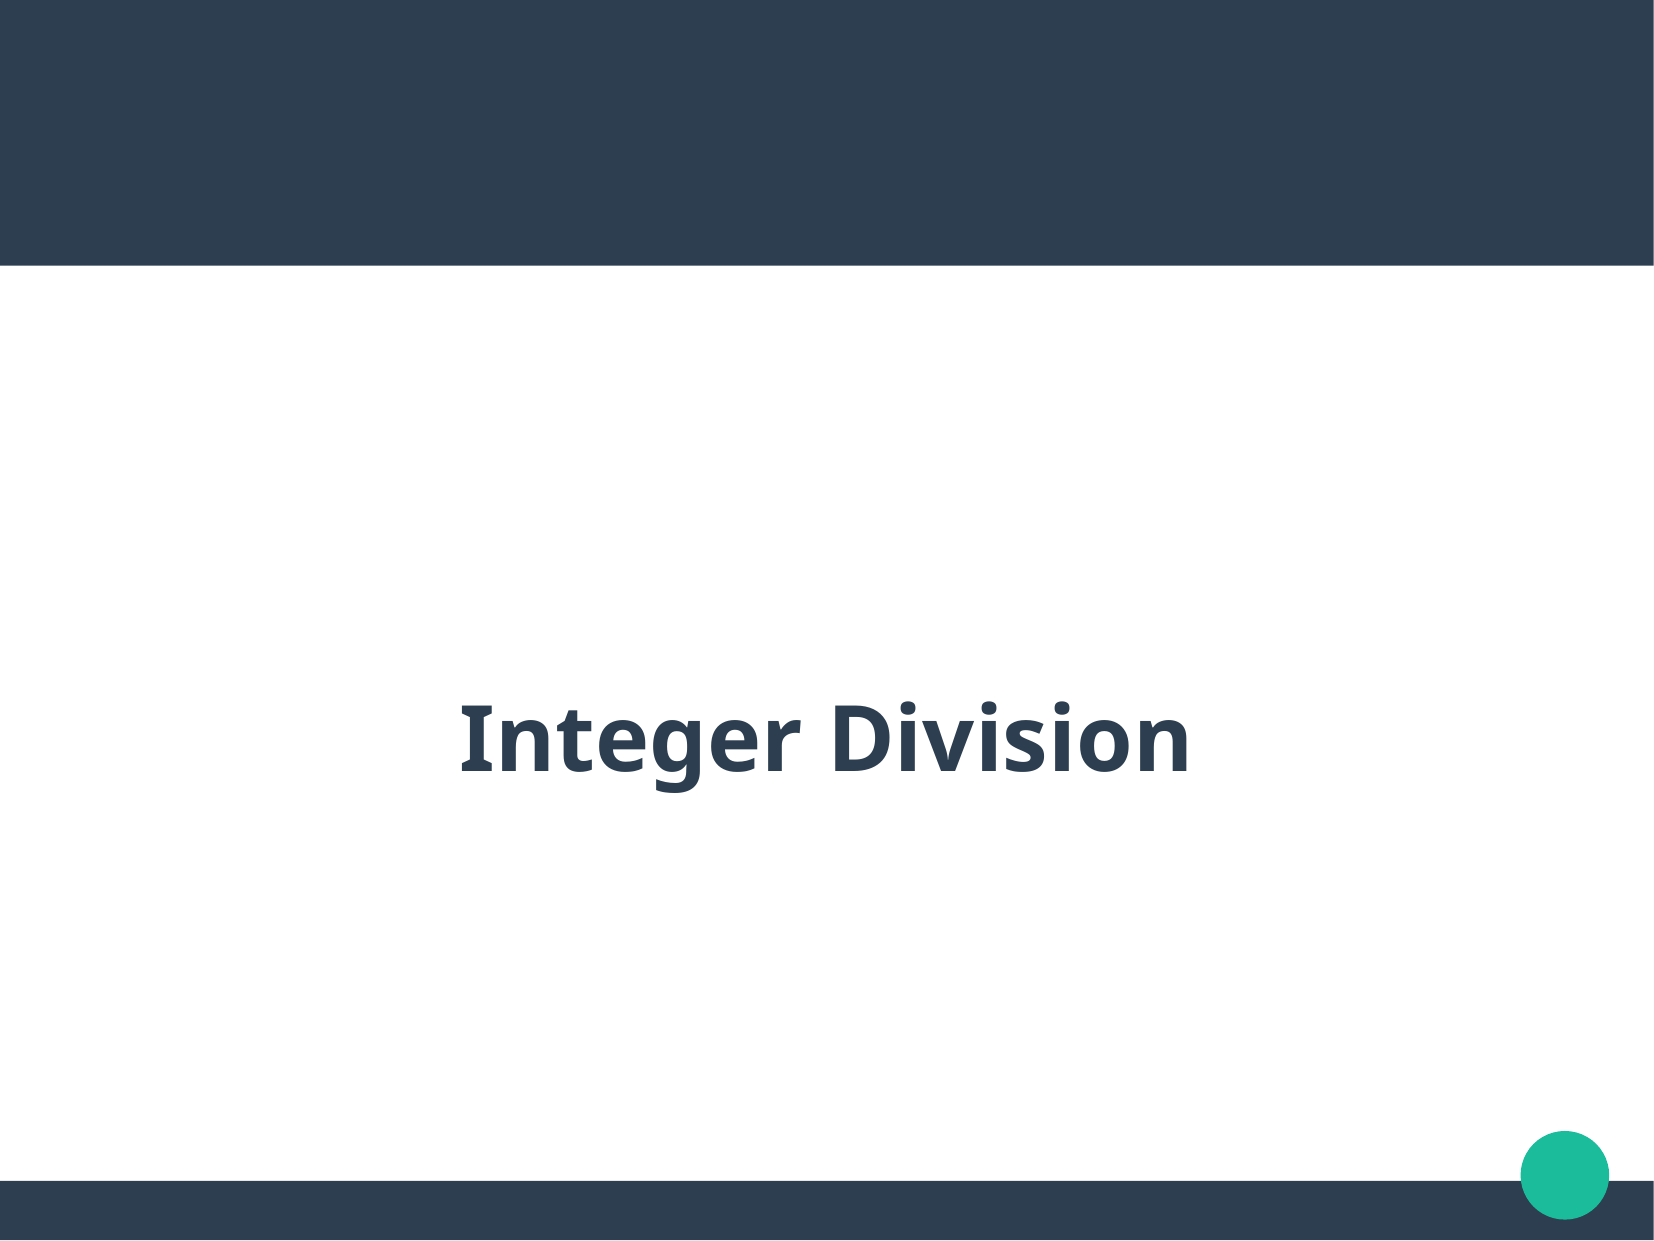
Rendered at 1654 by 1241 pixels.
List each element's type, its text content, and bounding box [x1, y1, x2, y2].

subtitle Integer Division [59, 324, 1595, 1152]
